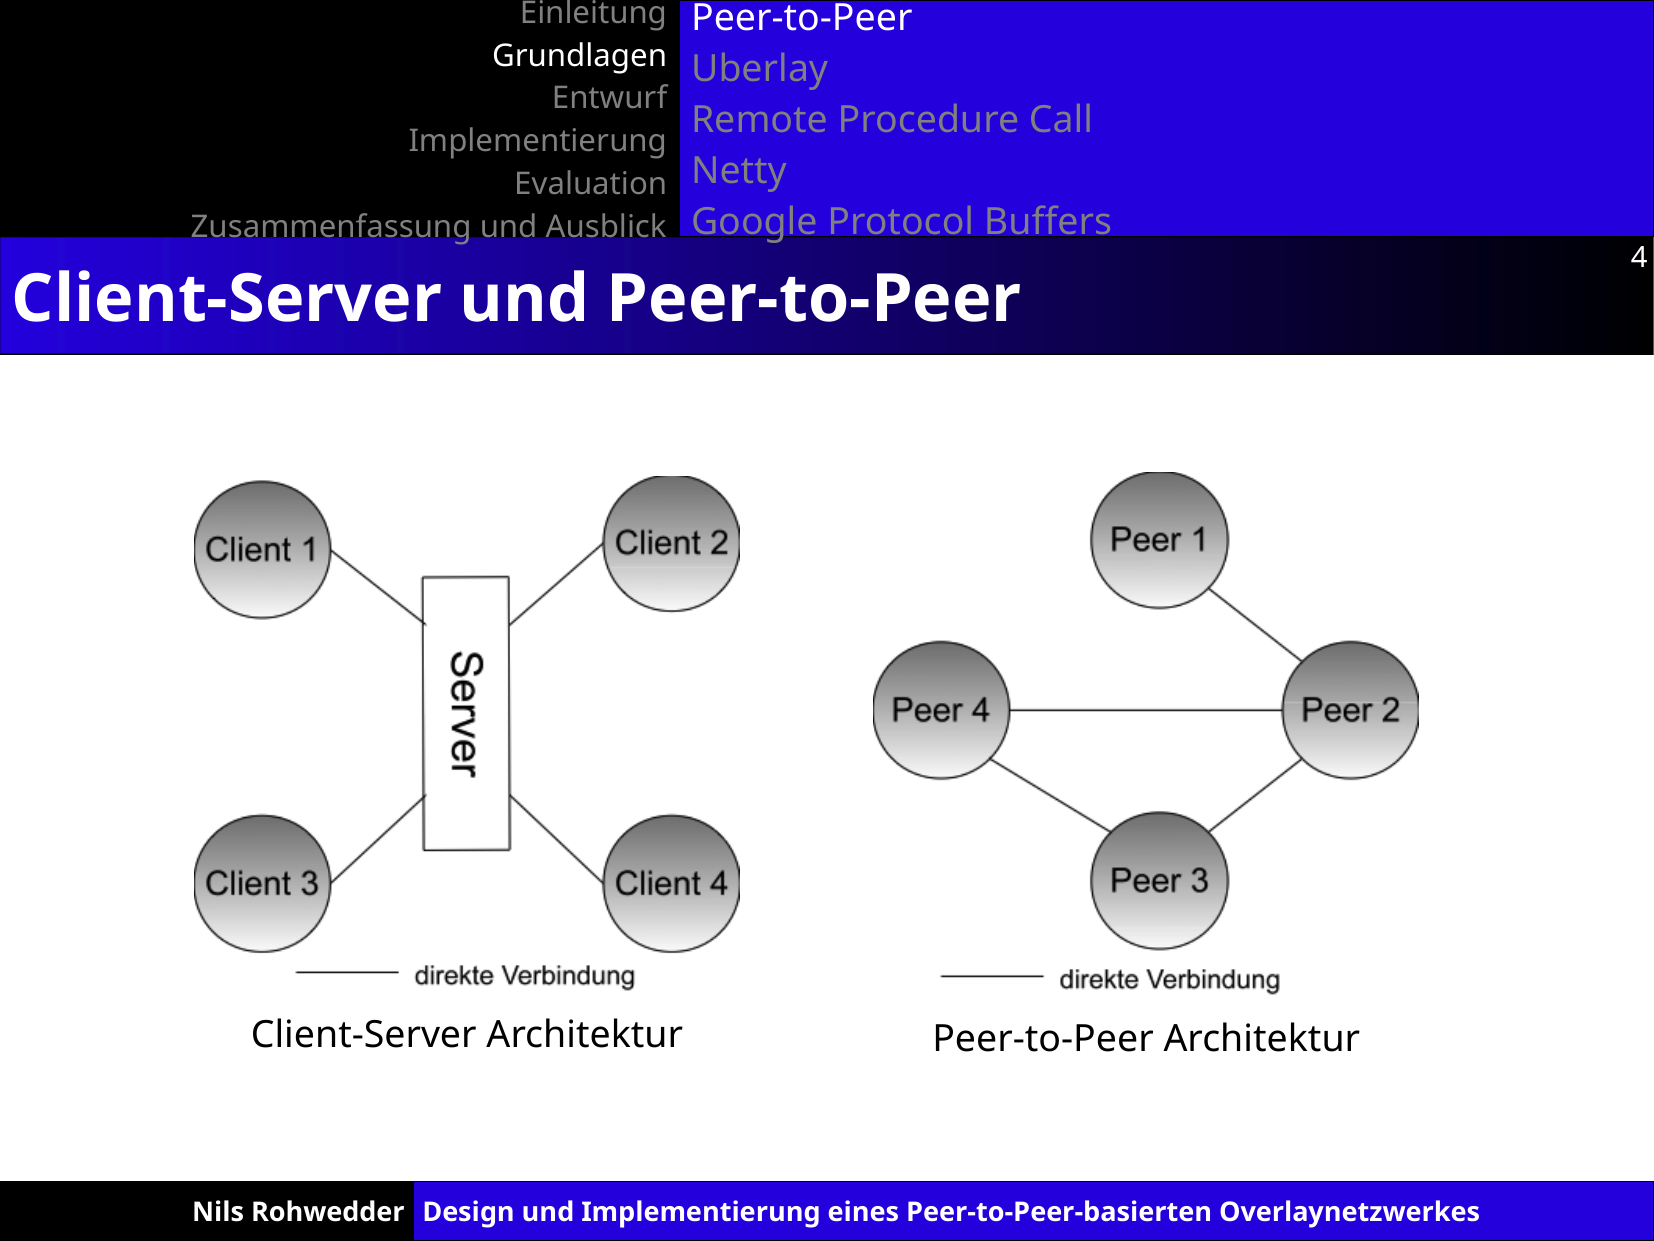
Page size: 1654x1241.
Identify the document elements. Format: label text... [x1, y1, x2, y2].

picture [1388, 237, 1654, 355]
title Client-Server und Peer-to-Peer [11, 236, 1388, 355]
picture [0, 237, 11, 355]
picture [873, 472, 1419, 1004]
picture [194, 476, 740, 1000]
